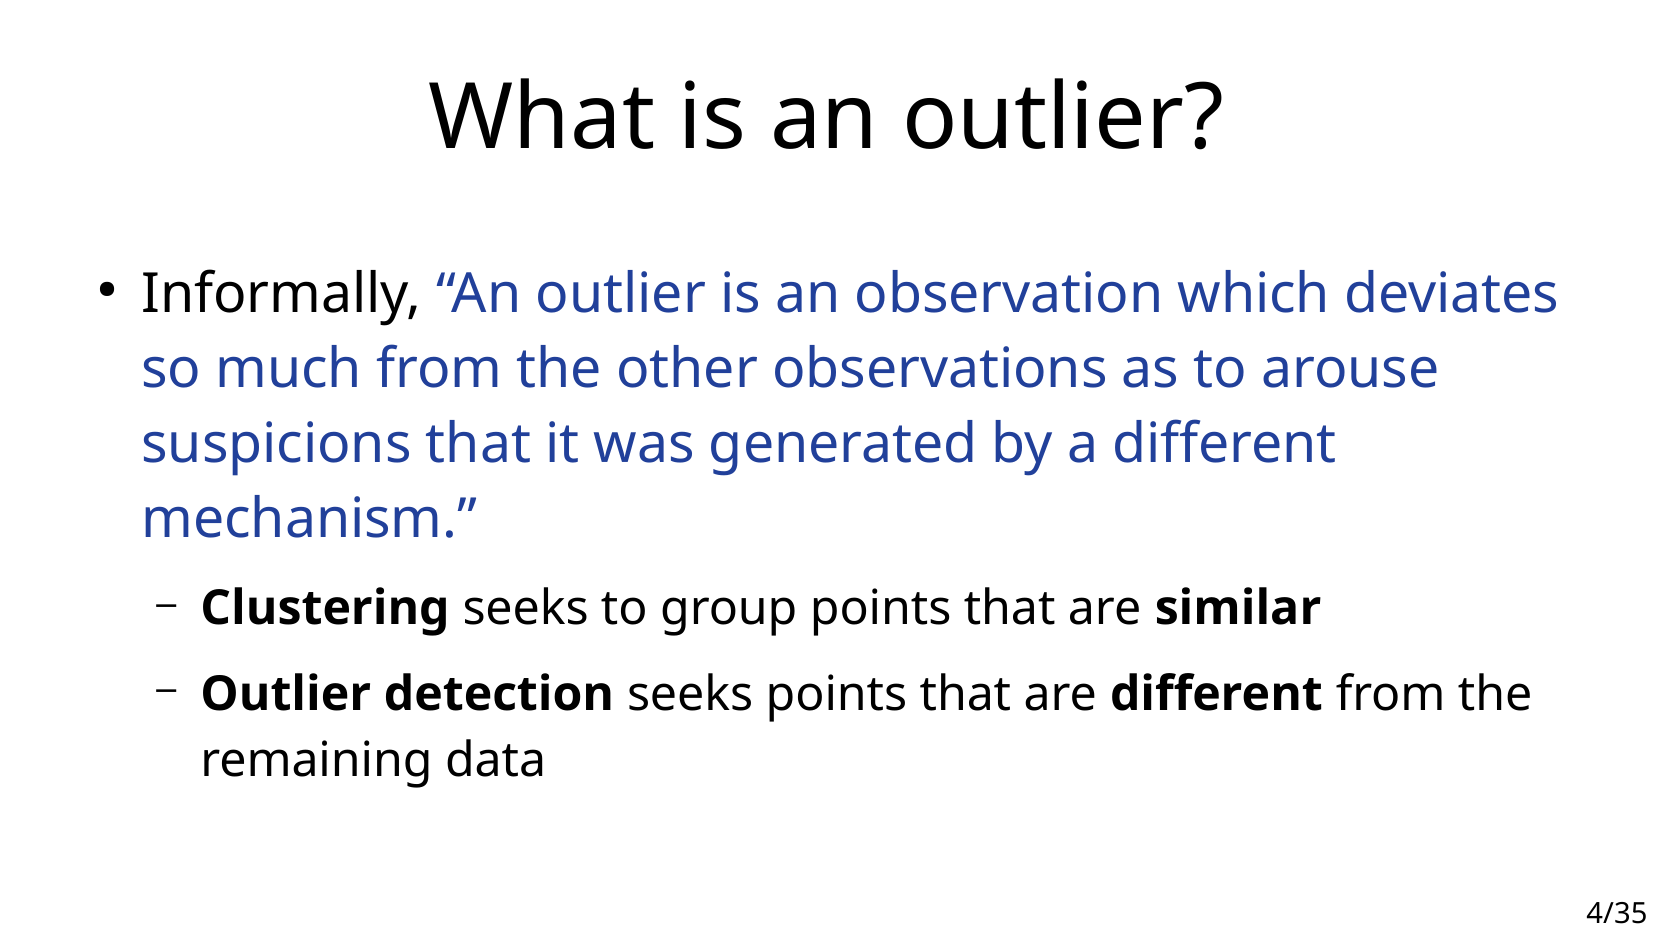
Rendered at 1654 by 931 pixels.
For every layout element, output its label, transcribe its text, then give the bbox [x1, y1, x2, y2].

title What is an outlier? [82, 1, 1571, 226]
list Informally, “An outlier is an observation which deviates so much from the other observations as to arouse suspicions that it was generated by a different mechanism.” Clustering seeks to group points that are similar Outlier detection seeks points that are different from the remaining data [82, 253, 1571, 793]
